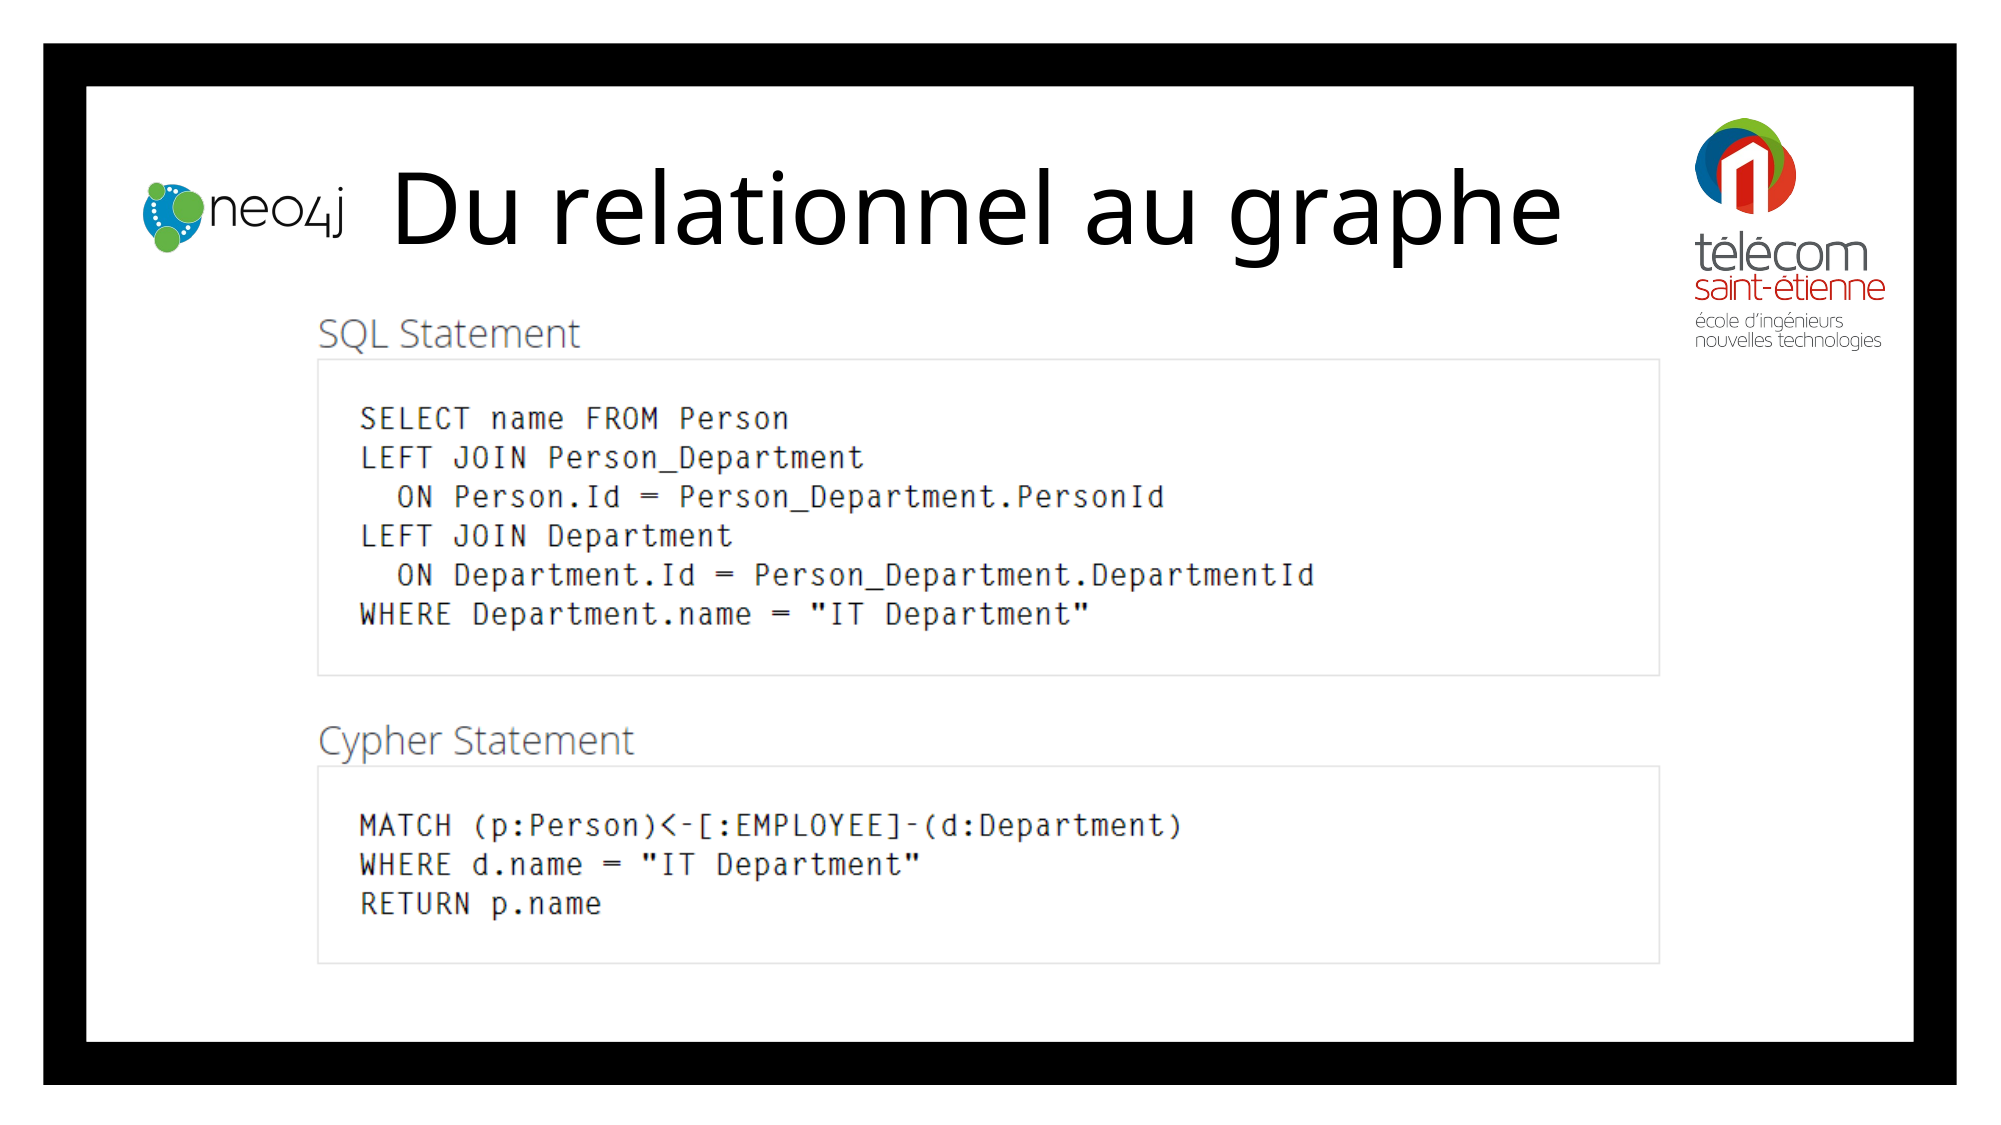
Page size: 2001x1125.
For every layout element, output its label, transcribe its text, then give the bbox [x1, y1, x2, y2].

picture [1695, 118, 1885, 351]
picture [134, 160, 351, 274]
title Du relationnel au graphe [369, 138, 1849, 304]
picture [1715, 134, 1730, 138]
picture [294, 291, 1687, 1002]
